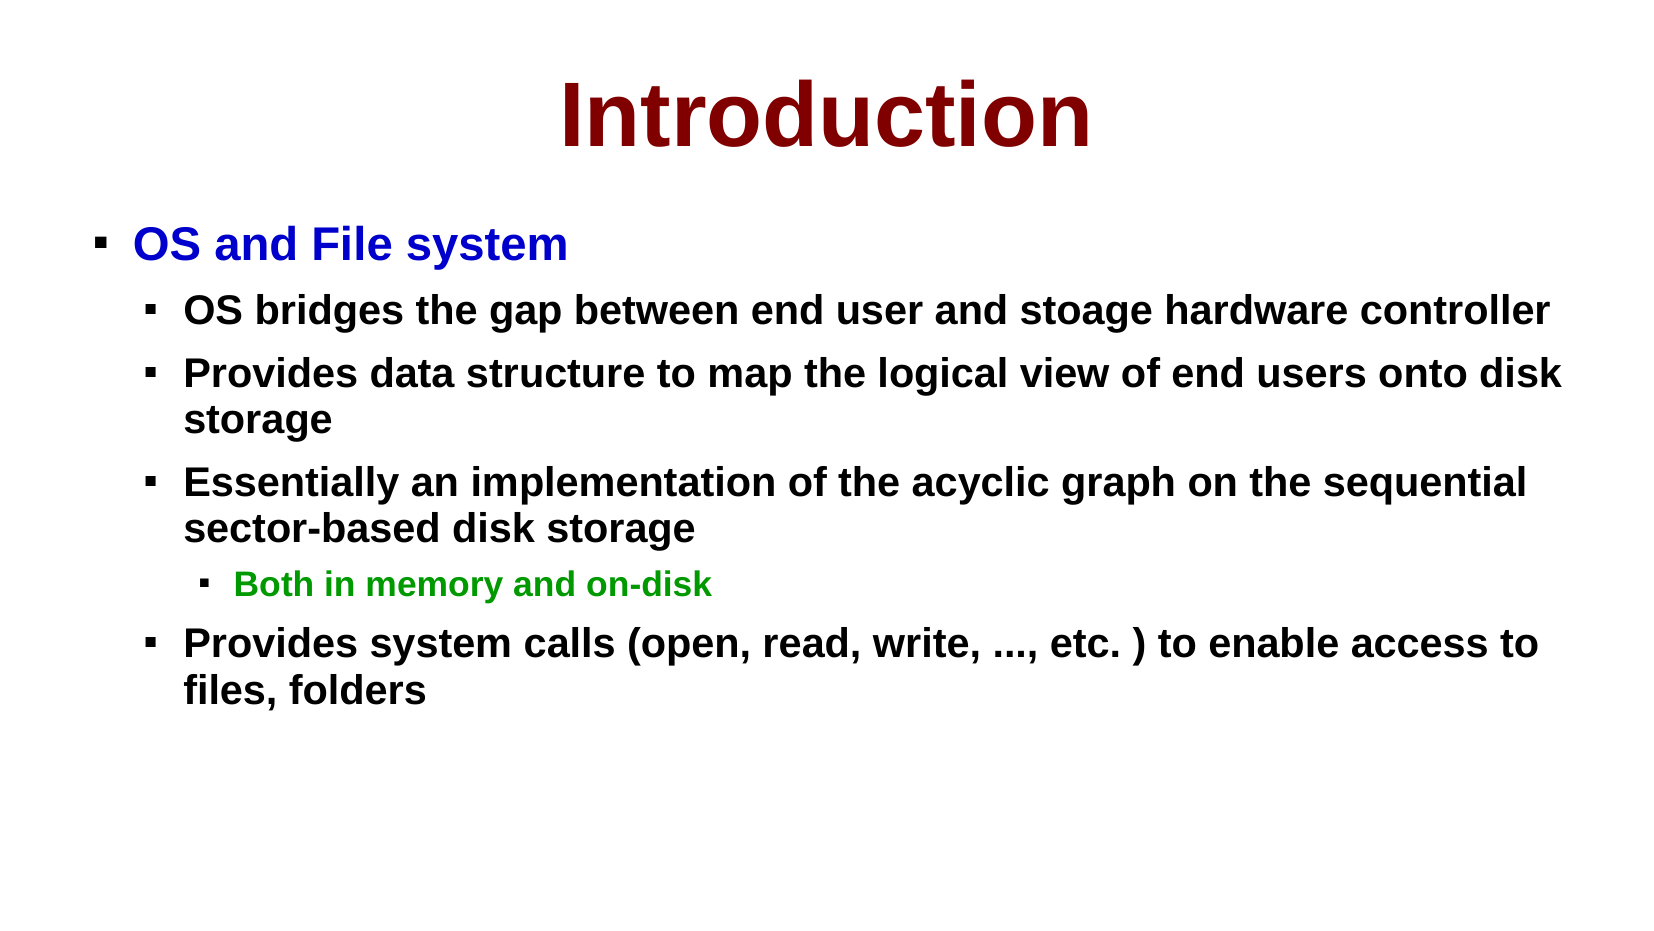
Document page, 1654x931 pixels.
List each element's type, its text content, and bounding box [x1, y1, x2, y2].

title Introduction [82, 37, 1571, 193]
list OS and File system OS bridges the gap between end user and stoage hardware controller Provides data structure to map the logical view of end users onto disk storage Essentially an implementation of the acyclic graph on the sequential sector-based disk storage Both in memory and on-disk Provides system calls (open, read, write, ..., etc. ) to enable access to files, folders [82, 217, 1571, 757]
